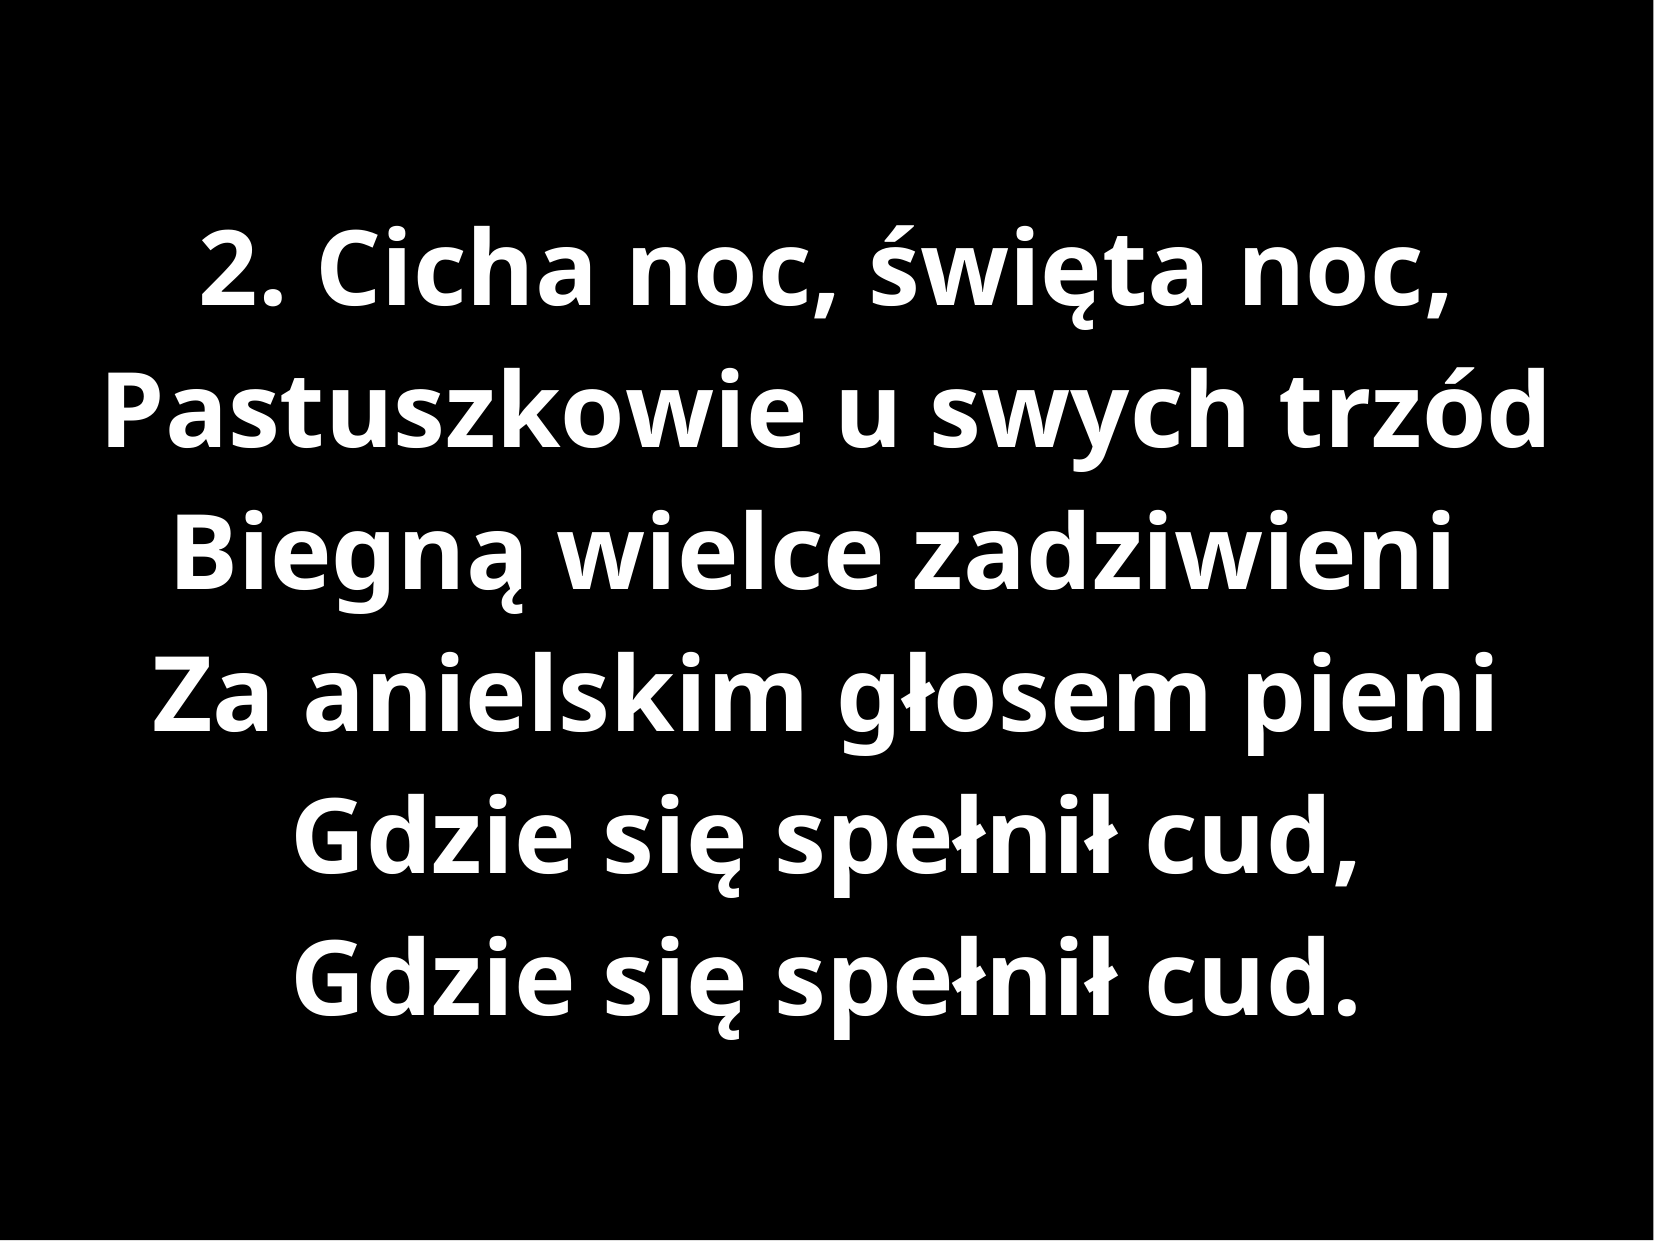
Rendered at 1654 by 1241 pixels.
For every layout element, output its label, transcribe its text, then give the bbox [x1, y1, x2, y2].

title 2. Cicha noc, święta noc, Pastuszkowie u swych trzód Biegną wielce zadziwieni Za anielskim głosem pieni Gdzie się spełnił cud, Gdzie się spełnił cud. [0, 0, 1654, 1241]
